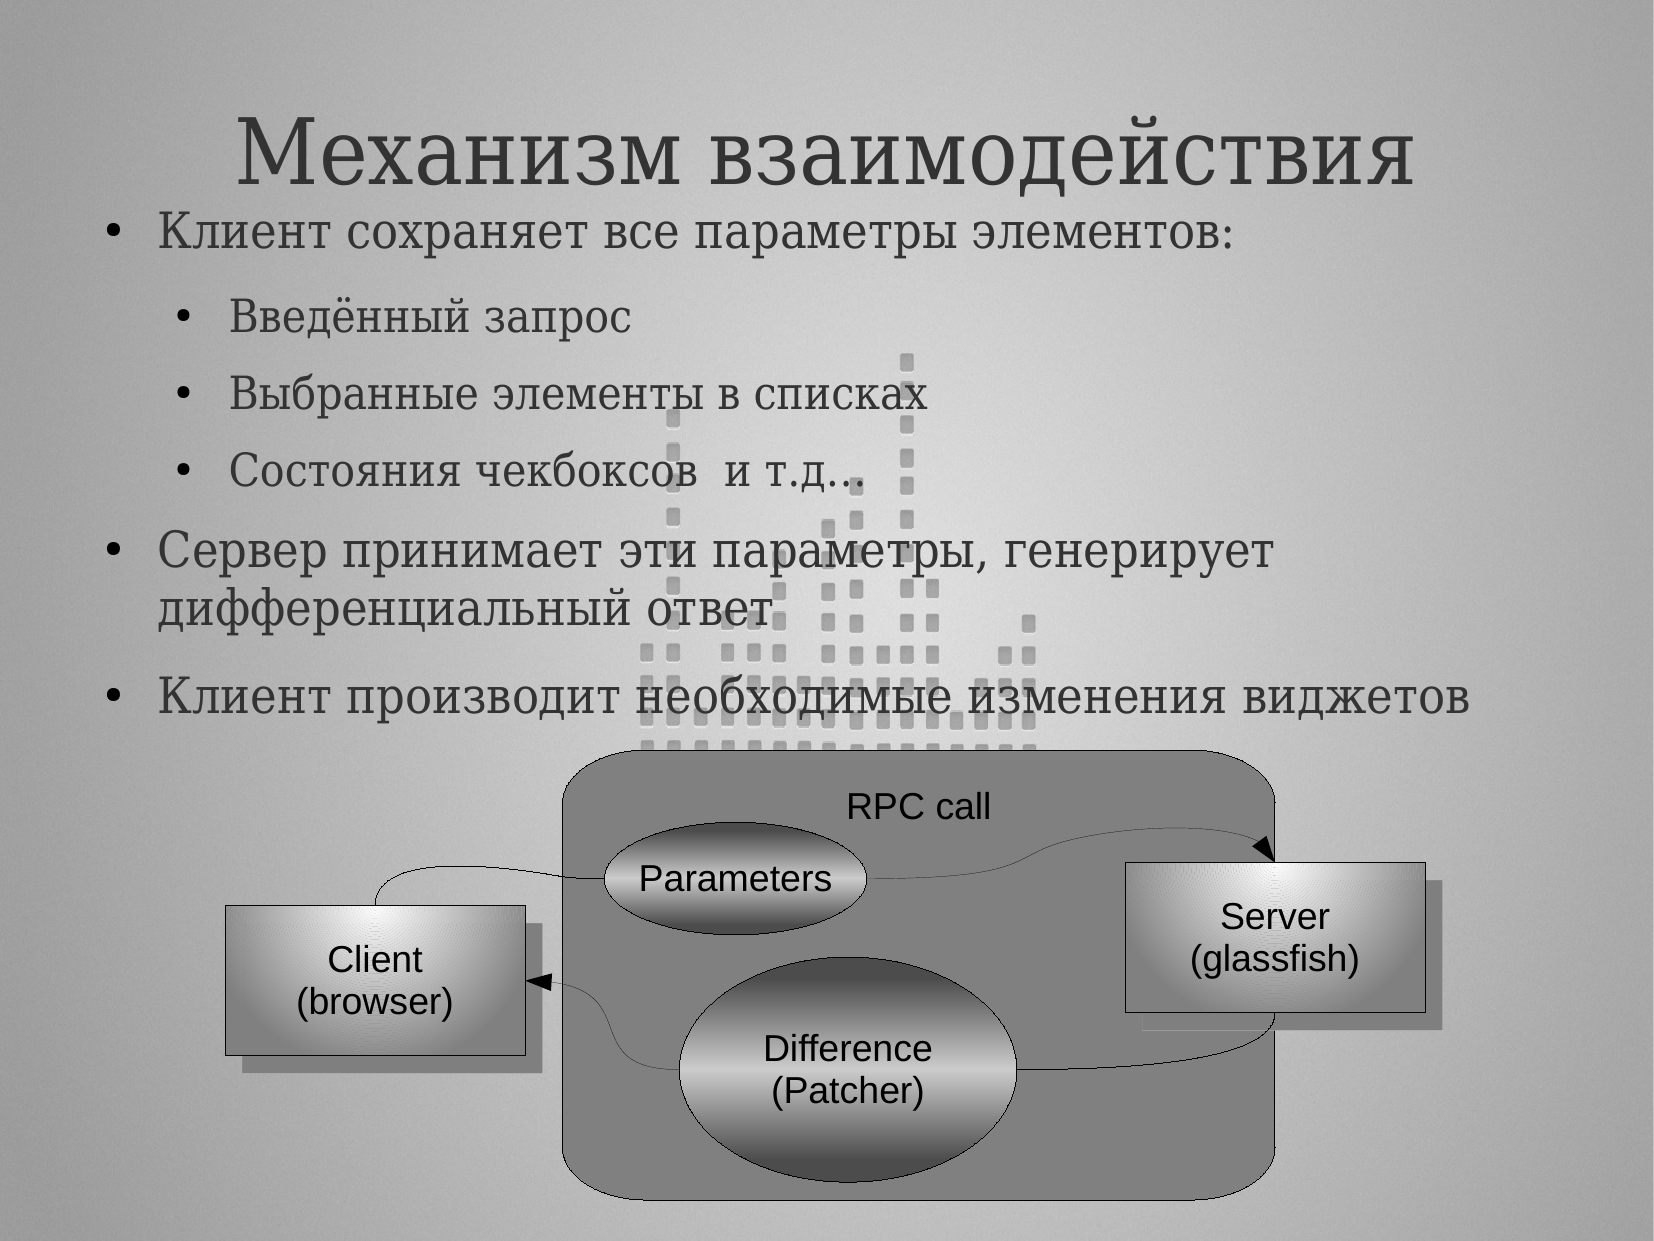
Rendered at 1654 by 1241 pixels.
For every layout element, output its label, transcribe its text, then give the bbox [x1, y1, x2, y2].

list Клиент сохраняет все параметры элементов: Введённый запрос Выбранные элементы в списках Состояния чекбоксов и т.д… Сервер принимает эти параметры, генерирует дифференциальный ответ Клиент производит необходимые изменения виджетов [86, 202, 1576, 751]
picture [0, 0, 1654, 1241]
text_box Difference (Patcher) [679, 957, 1017, 1183]
text_box Parameters [604, 822, 867, 935]
text_box RPC call [562, 751, 1276, 1201]
text_box Server (glassfish) [1125, 862, 1426, 1013]
title Механизм взаимодействия [82, 49, 1571, 257]
text_box Client (browser) [225, 905, 526, 1056]
